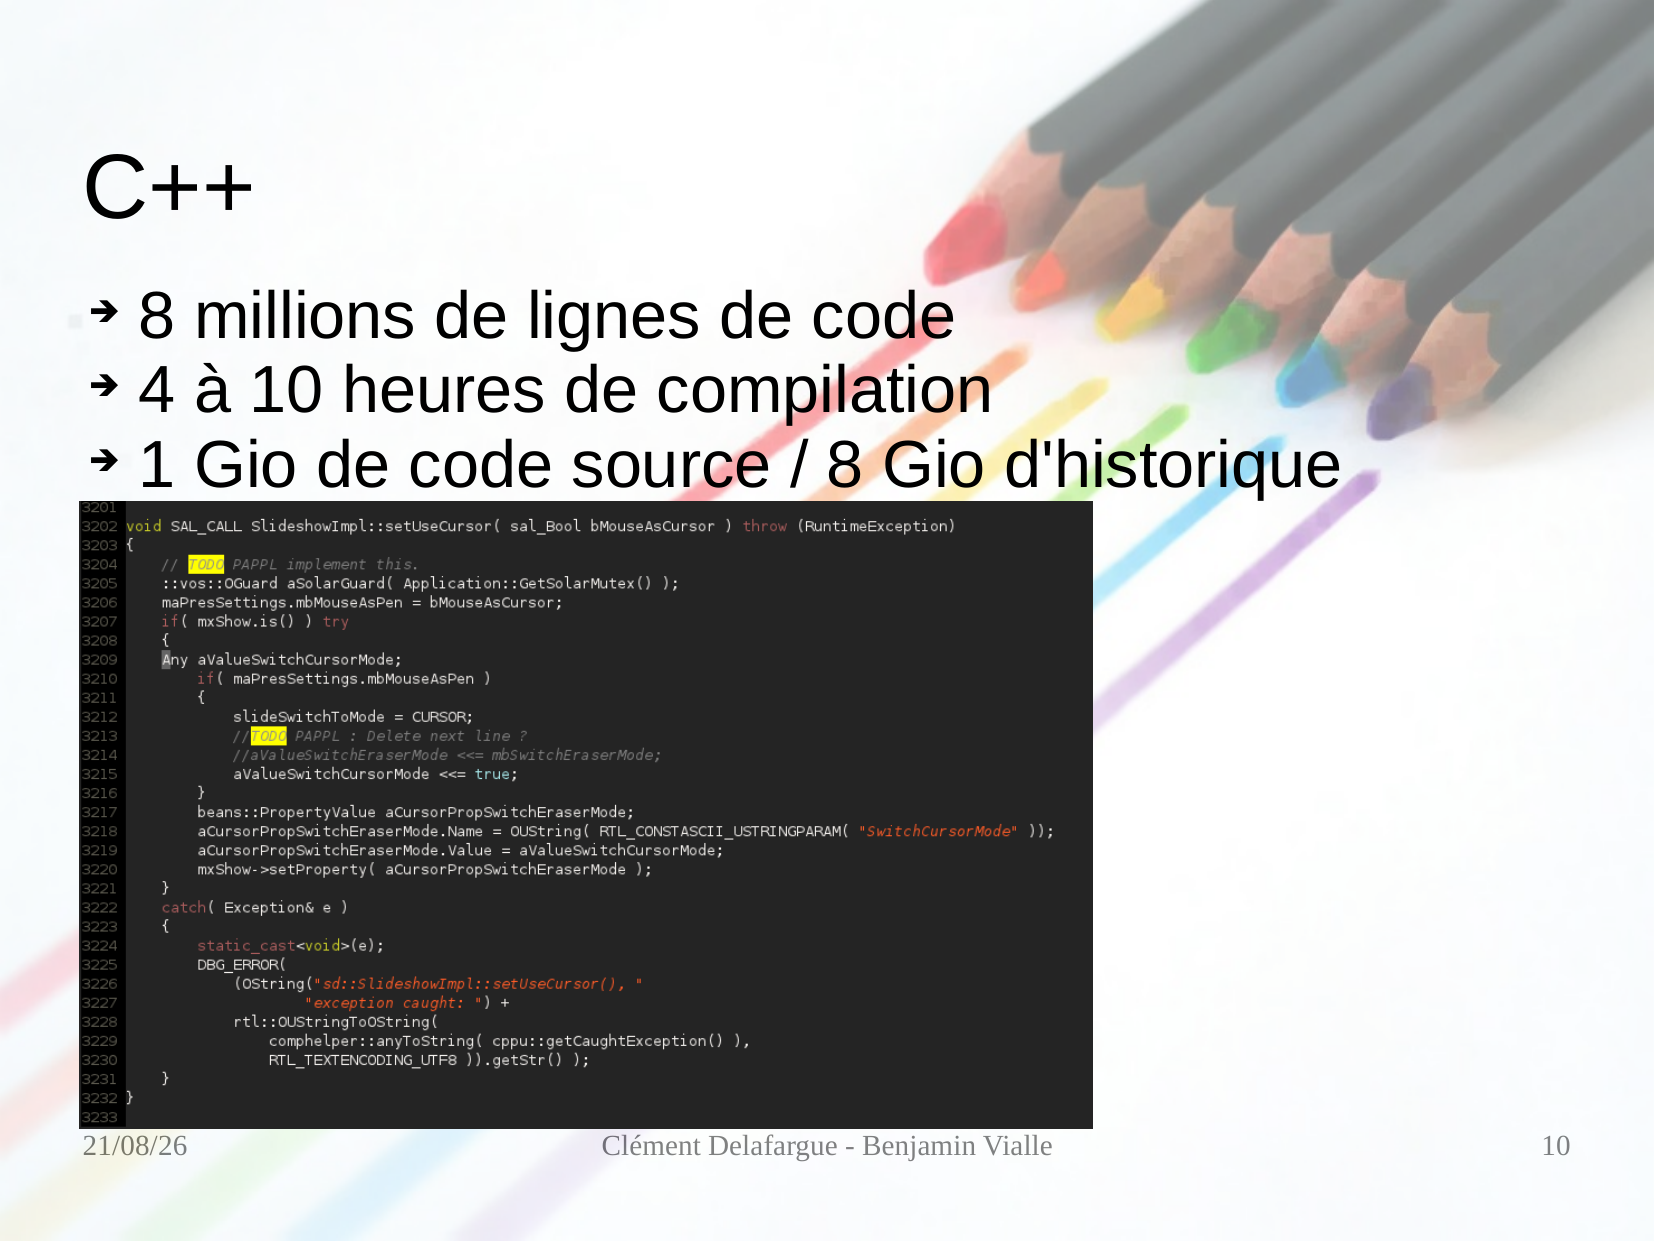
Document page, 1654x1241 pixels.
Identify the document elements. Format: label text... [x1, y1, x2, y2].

picture [173, 1136, 186, 1155]
picture [764, 1134, 773, 1155]
picture [100, 1136, 110, 1155]
picture [962, 1141, 975, 1155]
picture [1011, 1141, 1023, 1155]
picture [630, 1141, 641, 1155]
picture [1040, 1141, 1051, 1155]
picture [787, 1141, 795, 1155]
title C++ [82, 56, 1093, 318]
picture [825, 1141, 836, 1155]
picture [136, 1136, 148, 1155]
picture [602, 1136, 619, 1155]
picture [730, 1141, 741, 1155]
picture [1032, 1135, 1039, 1155]
picture [83, 1136, 95, 1155]
picture [751, 1141, 763, 1155]
picture [931, 1141, 952, 1155]
picture [895, 1141, 908, 1155]
picture [908, 1142, 914, 1161]
picture [159, 1136, 171, 1155]
picture [796, 1140, 809, 1161]
picture [982, 1136, 1003, 1155]
picture [1557, 1136, 1569, 1155]
picture [1003, 1142, 1010, 1155]
picture [774, 1141, 786, 1155]
picture [622, 1135, 629, 1155]
picture [1544, 1136, 1554, 1155]
picture [918, 1141, 930, 1155]
picture [811, 1142, 824, 1155]
picture [743, 1135, 750, 1155]
picture [149, 1136, 157, 1155]
picture [709, 1136, 728, 1155]
picture [863, 1136, 880, 1155]
picture [121, 1136, 133, 1155]
picture [692, 1139, 700, 1155]
picture [666, 1141, 677, 1155]
picture [1024, 1135, 1031, 1155]
subtitle 8 millions de lignes de code 4 à 10 heures de compilation 1 Gio de code source / 8 Gio d'historique [88, 277, 1577, 502]
picture [954, 1142, 961, 1155]
picture [112, 1136, 120, 1155]
picture [882, 1141, 893, 1155]
picture [79, 501, 1093, 1129]
picture [679, 1141, 692, 1155]
picture [643, 1141, 664, 1155]
